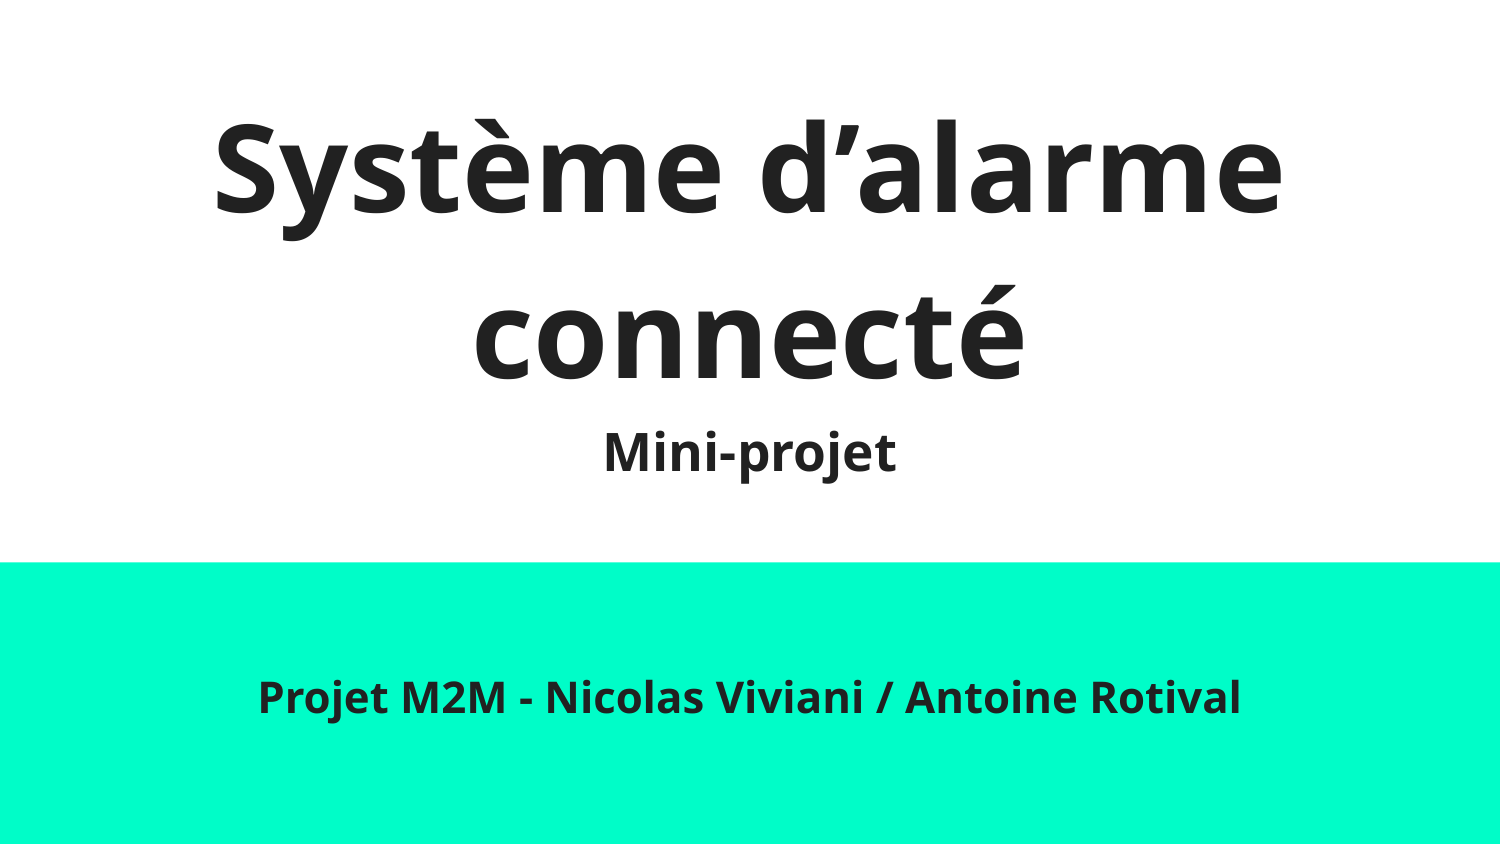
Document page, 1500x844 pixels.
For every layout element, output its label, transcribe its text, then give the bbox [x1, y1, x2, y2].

subtitle Projet M2M ‑ Nicolas Viviani / Antoine Rotival [51, 638, 1449, 755]
title Système d’alarme connecté Mini-projet [51, 64, 1449, 506]
